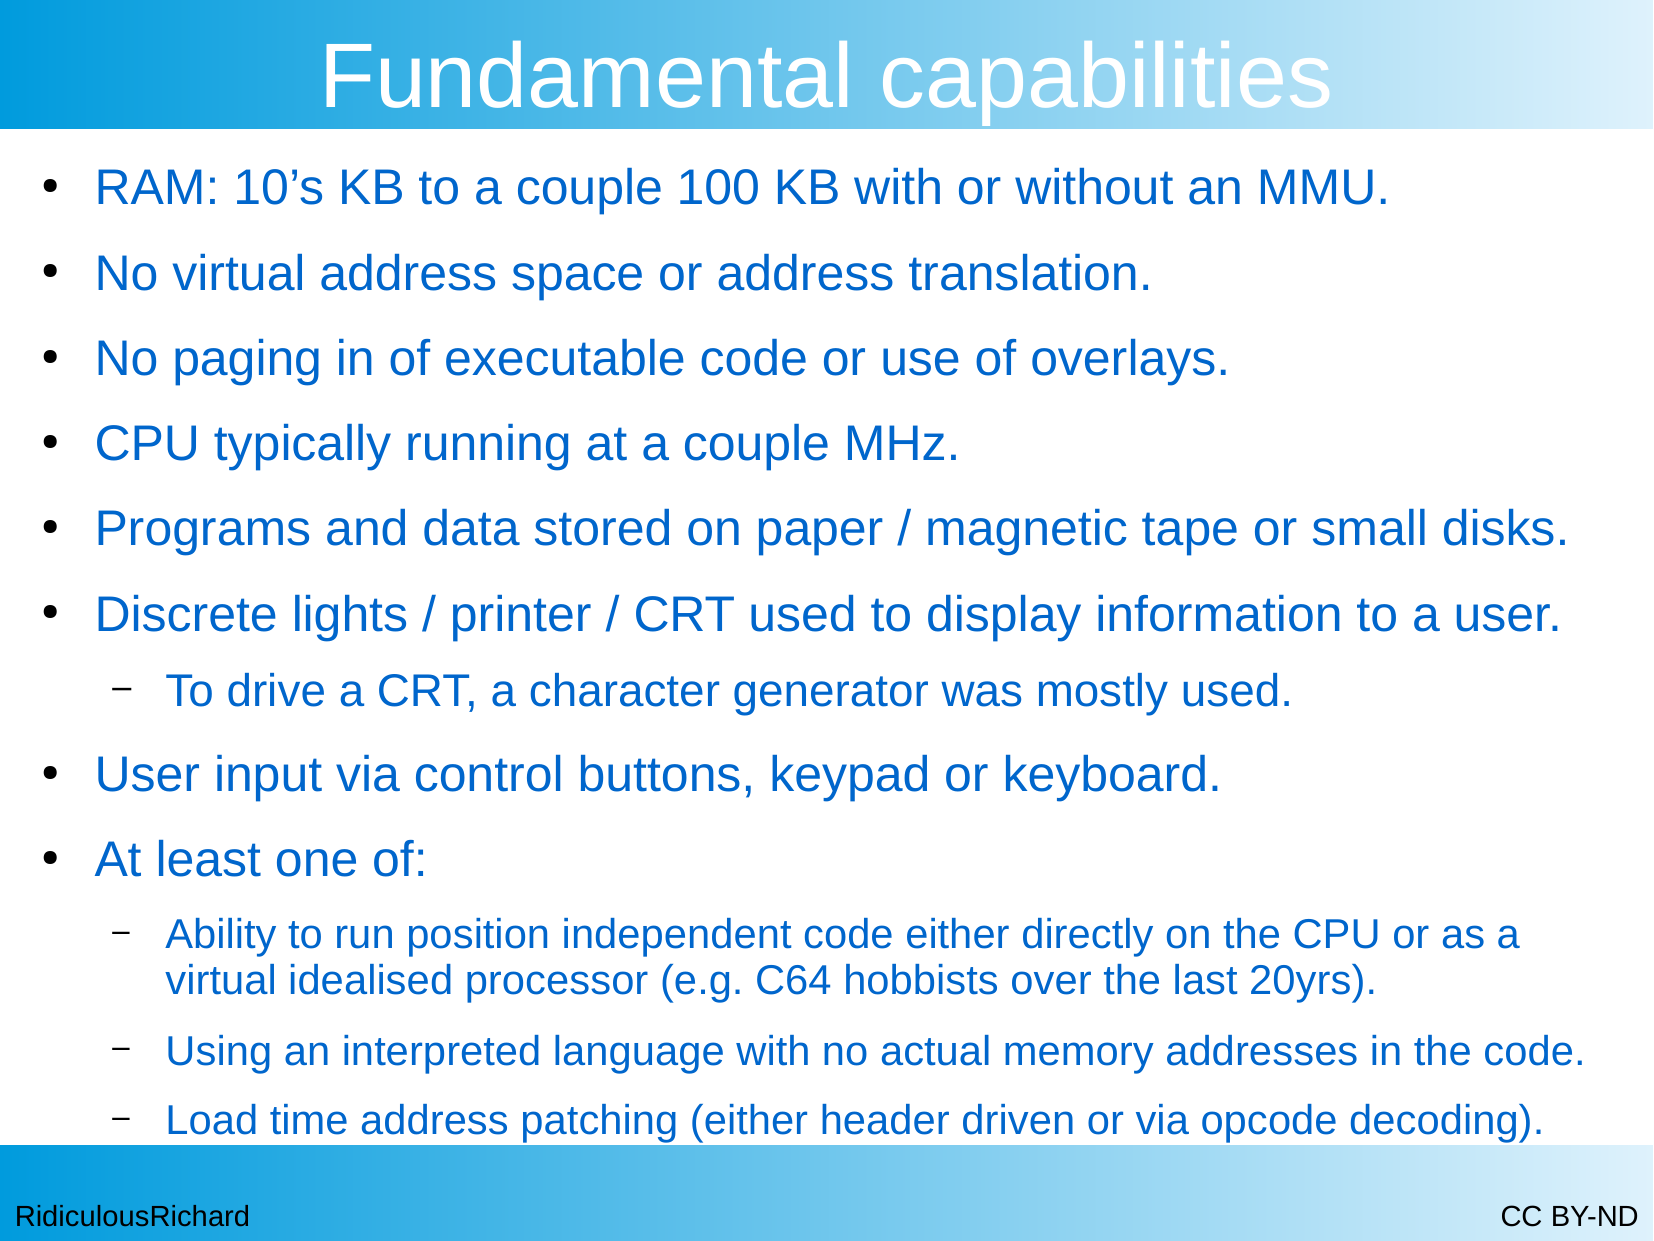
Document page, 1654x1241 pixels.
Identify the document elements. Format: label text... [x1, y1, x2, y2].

list RAM: 10’s KB to a couple 100 KB with or without an MMU. No virtual address space or address translation. No paging in of executable code or use of overlays. CPU typically running at a couple MHz. Programs and data stored on paper / magnetic tape or small disks. Discrete lights / printer / CRT used to display information to a user. To drive a CRT, a character generator was mostly used. User input via control buttons, keypad or keyboard. At least one of: Ability to run position independent code either directly on the CPU or as a virtual idealised processor (e.g. C64 hobbists over the last 20yrs). Using an interpreted language with no actual memory addresses in the code. Load time address patching (either header driven or via opcode decoding). [23, 159, 1630, 1158]
title Fundamental capabilities [82, 23, 1571, 129]
